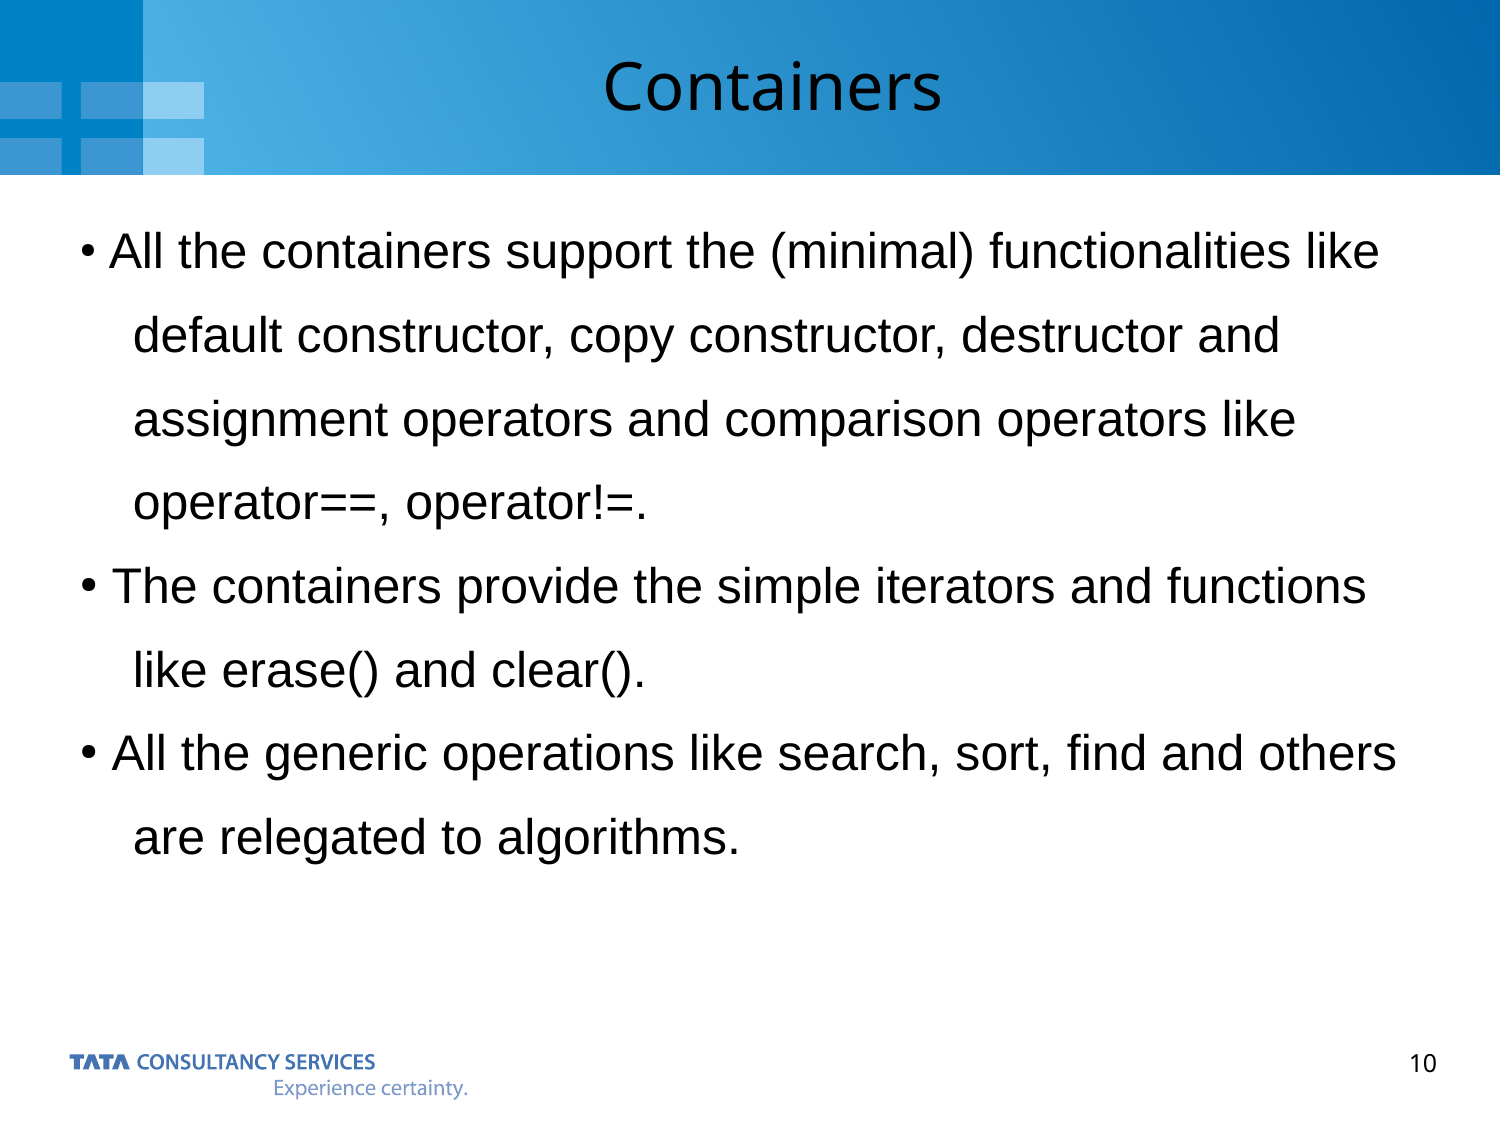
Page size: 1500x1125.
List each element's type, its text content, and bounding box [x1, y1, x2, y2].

text_box Containers [200, 1, 1347, 166]
text_box All the containers support the (minimal) functionalities like default constructor, copy constructor, destructor and assignment operators and comparison operators like operator==, operator!=. The containers provide the simple iterators and functions like erase() and clear(). All the generic operations like search, sort, find and others are relegated to algorithms. [47, 188, 1441, 1040]
